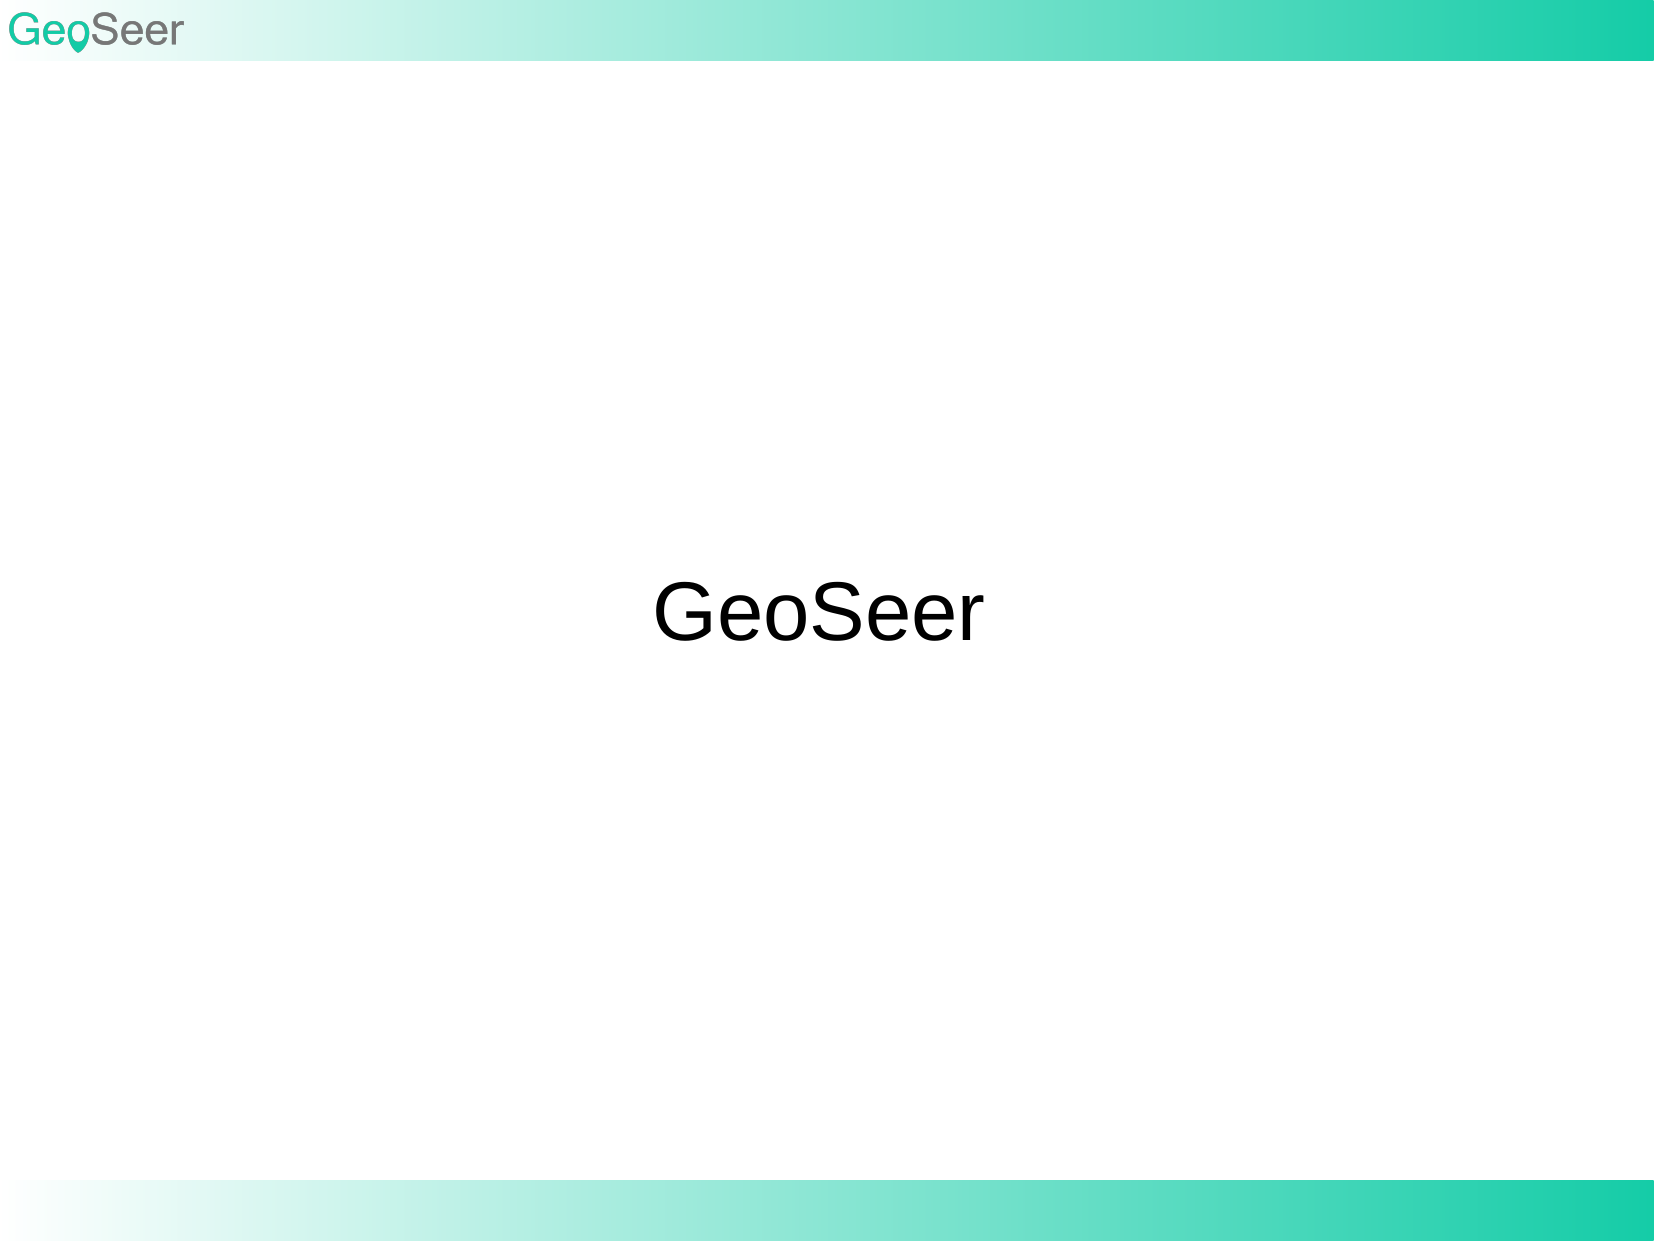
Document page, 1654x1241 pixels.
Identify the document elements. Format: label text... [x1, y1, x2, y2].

title GeoSeer [75, 555, 1564, 669]
picture [7, 10, 186, 55]
